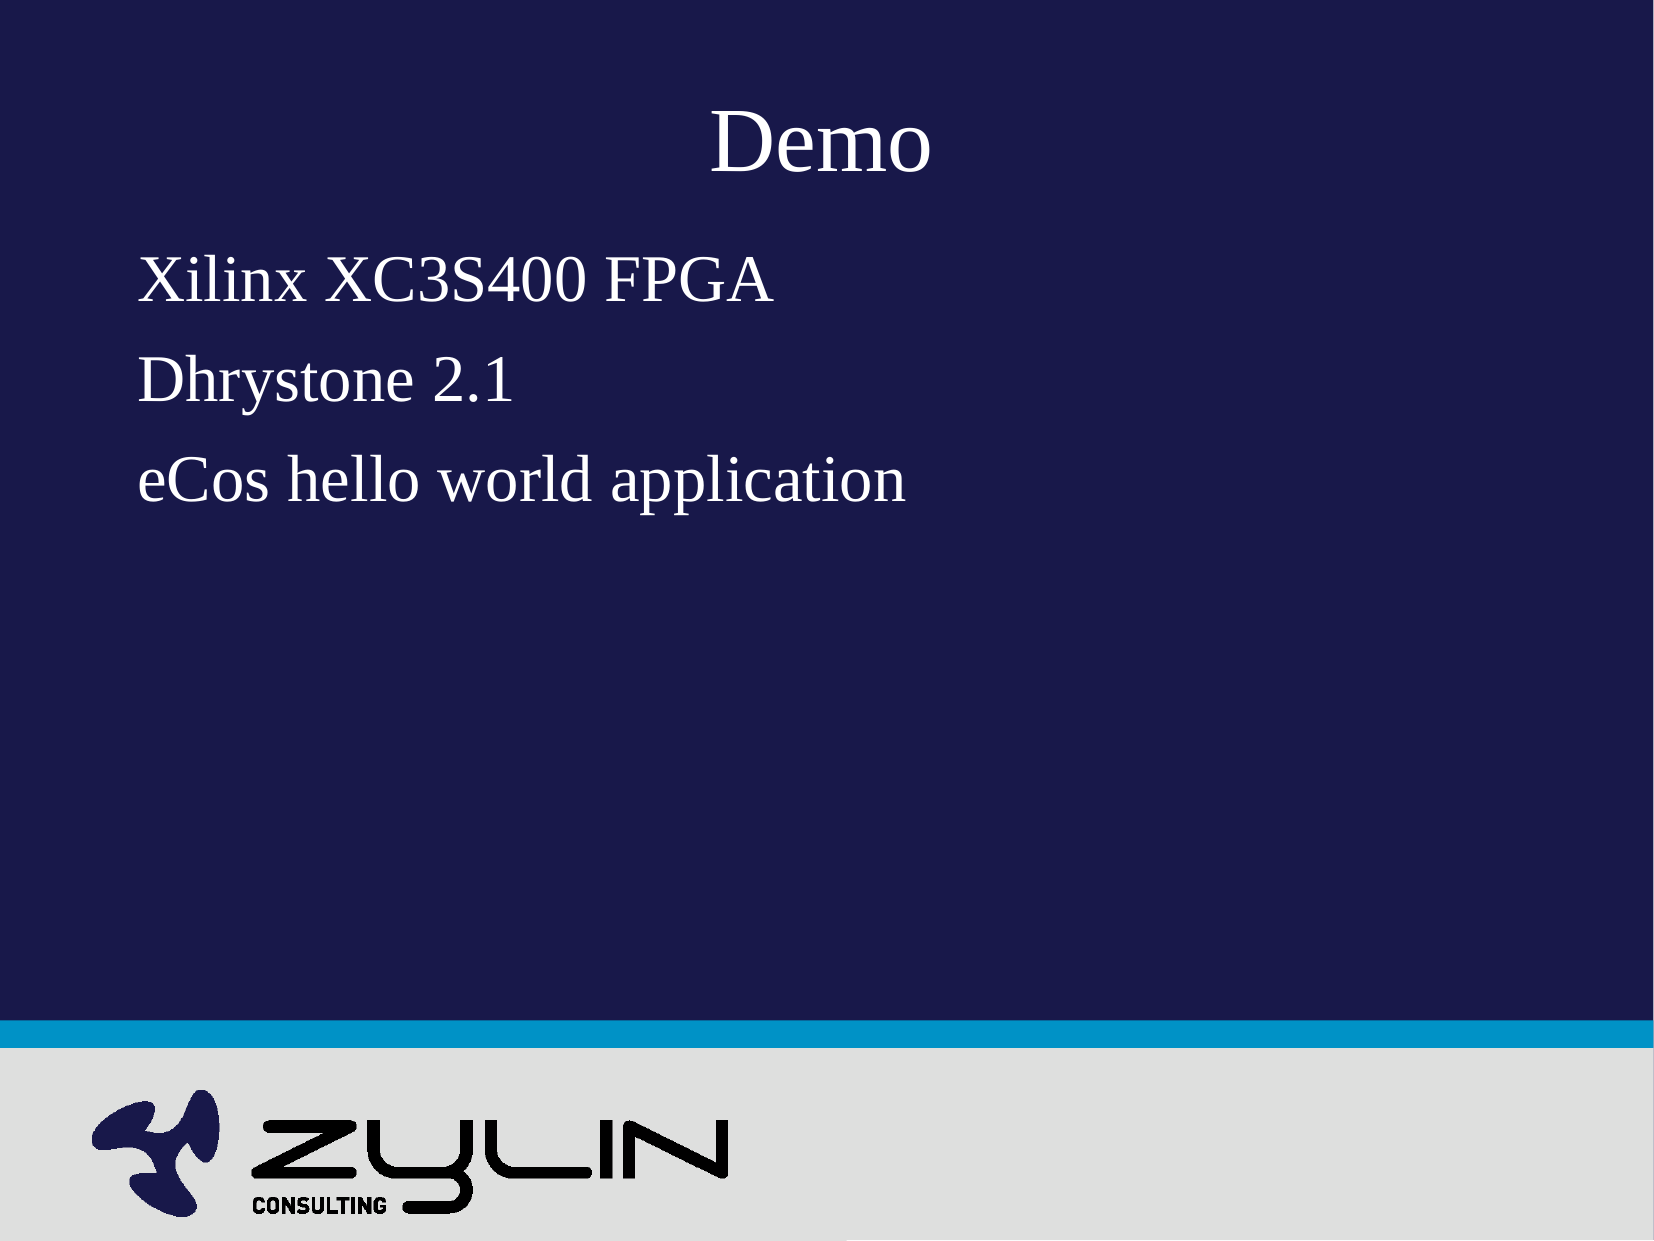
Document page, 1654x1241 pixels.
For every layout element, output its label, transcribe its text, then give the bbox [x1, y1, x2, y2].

picture [0, 1049, 812, 1241]
text_box [0, 1020, 1654, 1241]
title Demo [117, 79, 1526, 206]
list Xilinx XC3S400 FPGA Dhrystone 2.1 eCos hello world application [120, 245, 1533, 1004]
